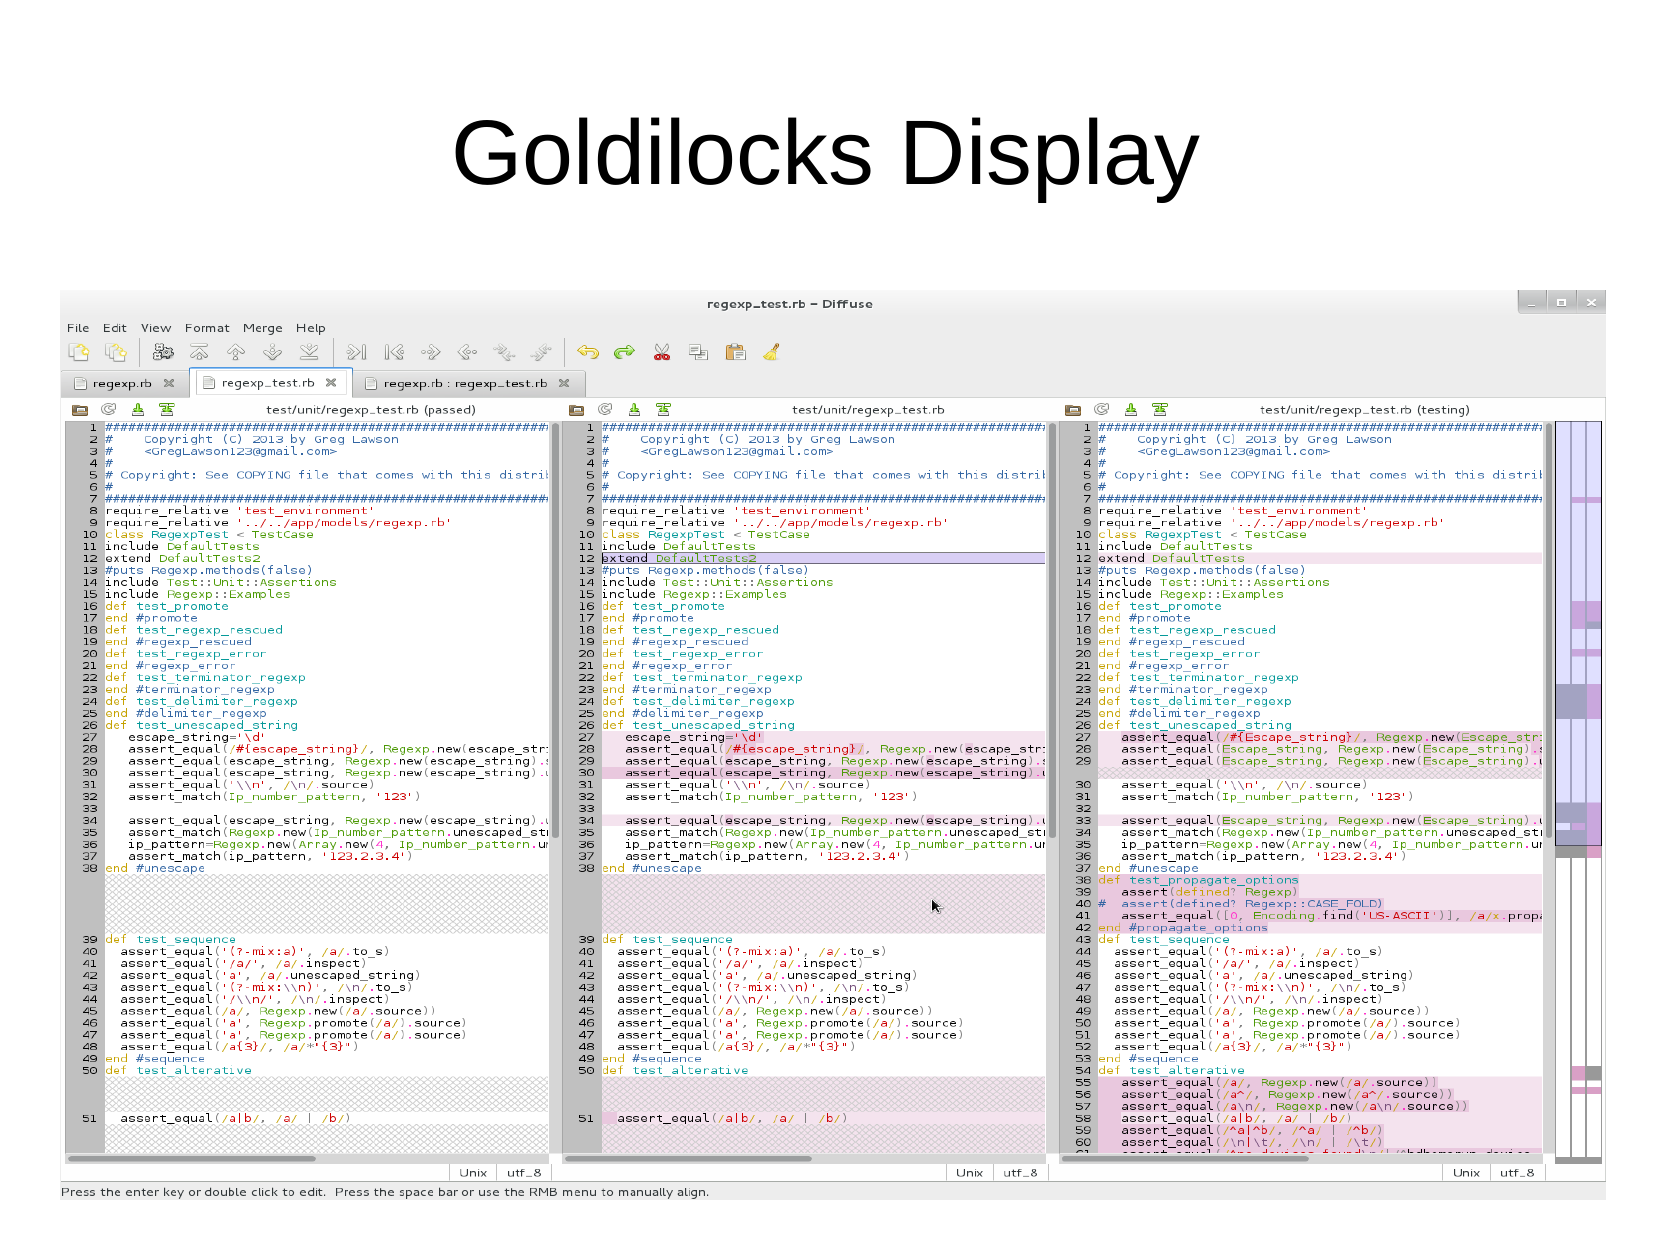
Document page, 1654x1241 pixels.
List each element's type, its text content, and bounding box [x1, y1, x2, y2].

picture [60, 290, 1606, 1201]
title Goldilocks Display [82, 49, 1571, 257]
